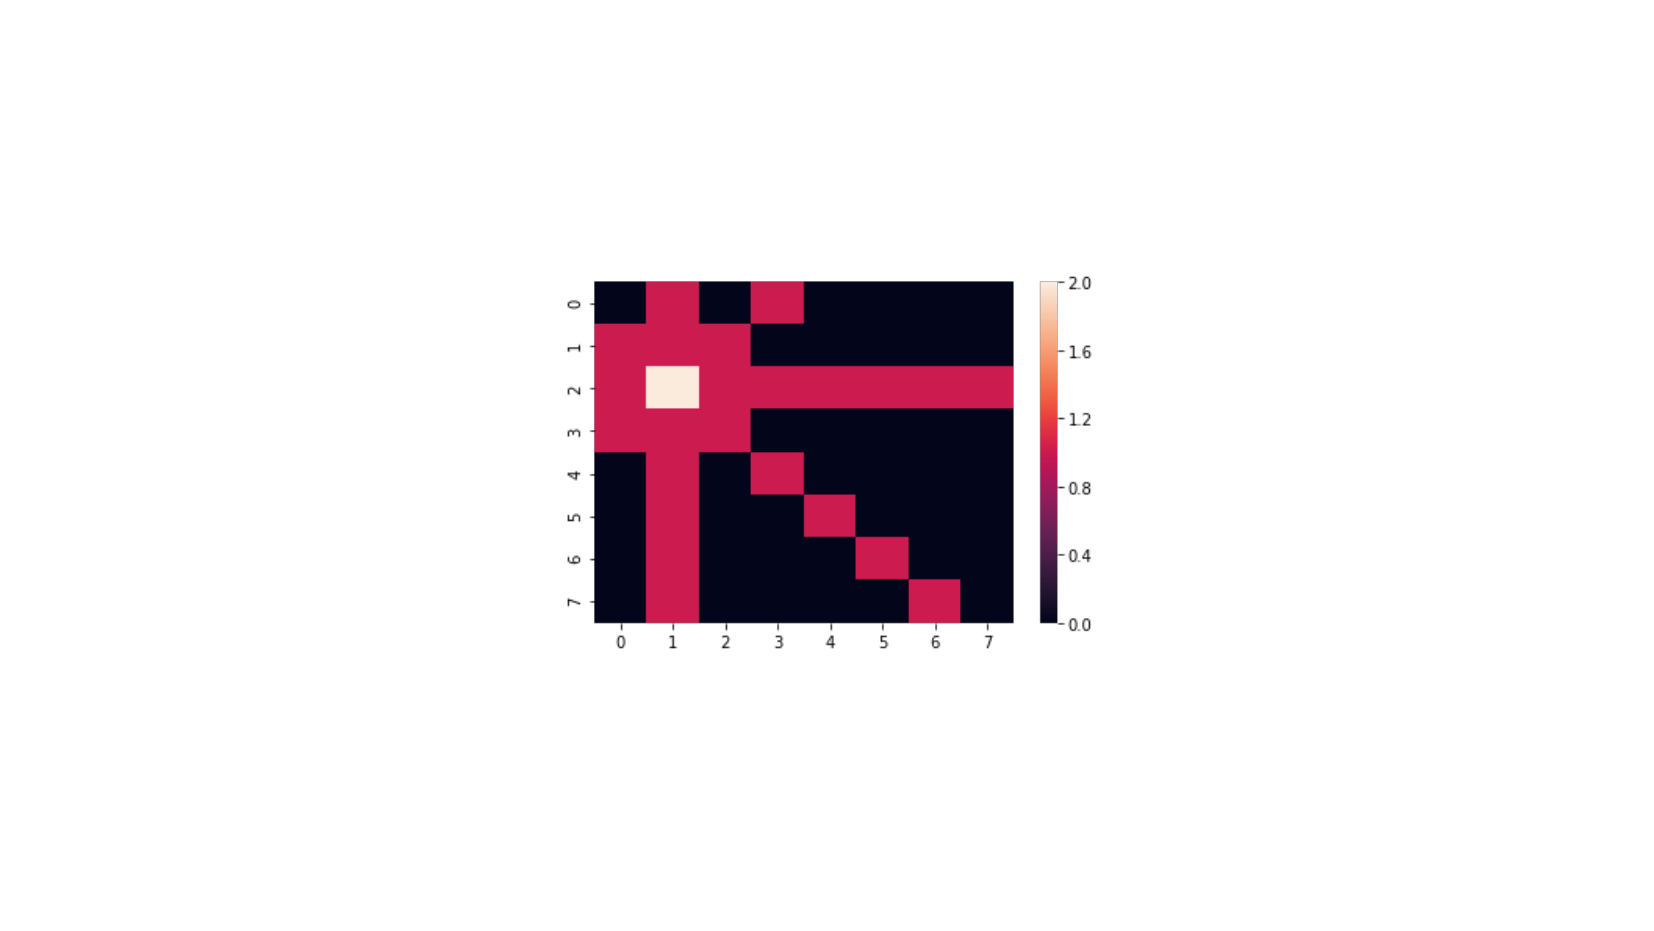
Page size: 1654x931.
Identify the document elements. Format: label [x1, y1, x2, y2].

picture [557, 266, 1103, 661]
